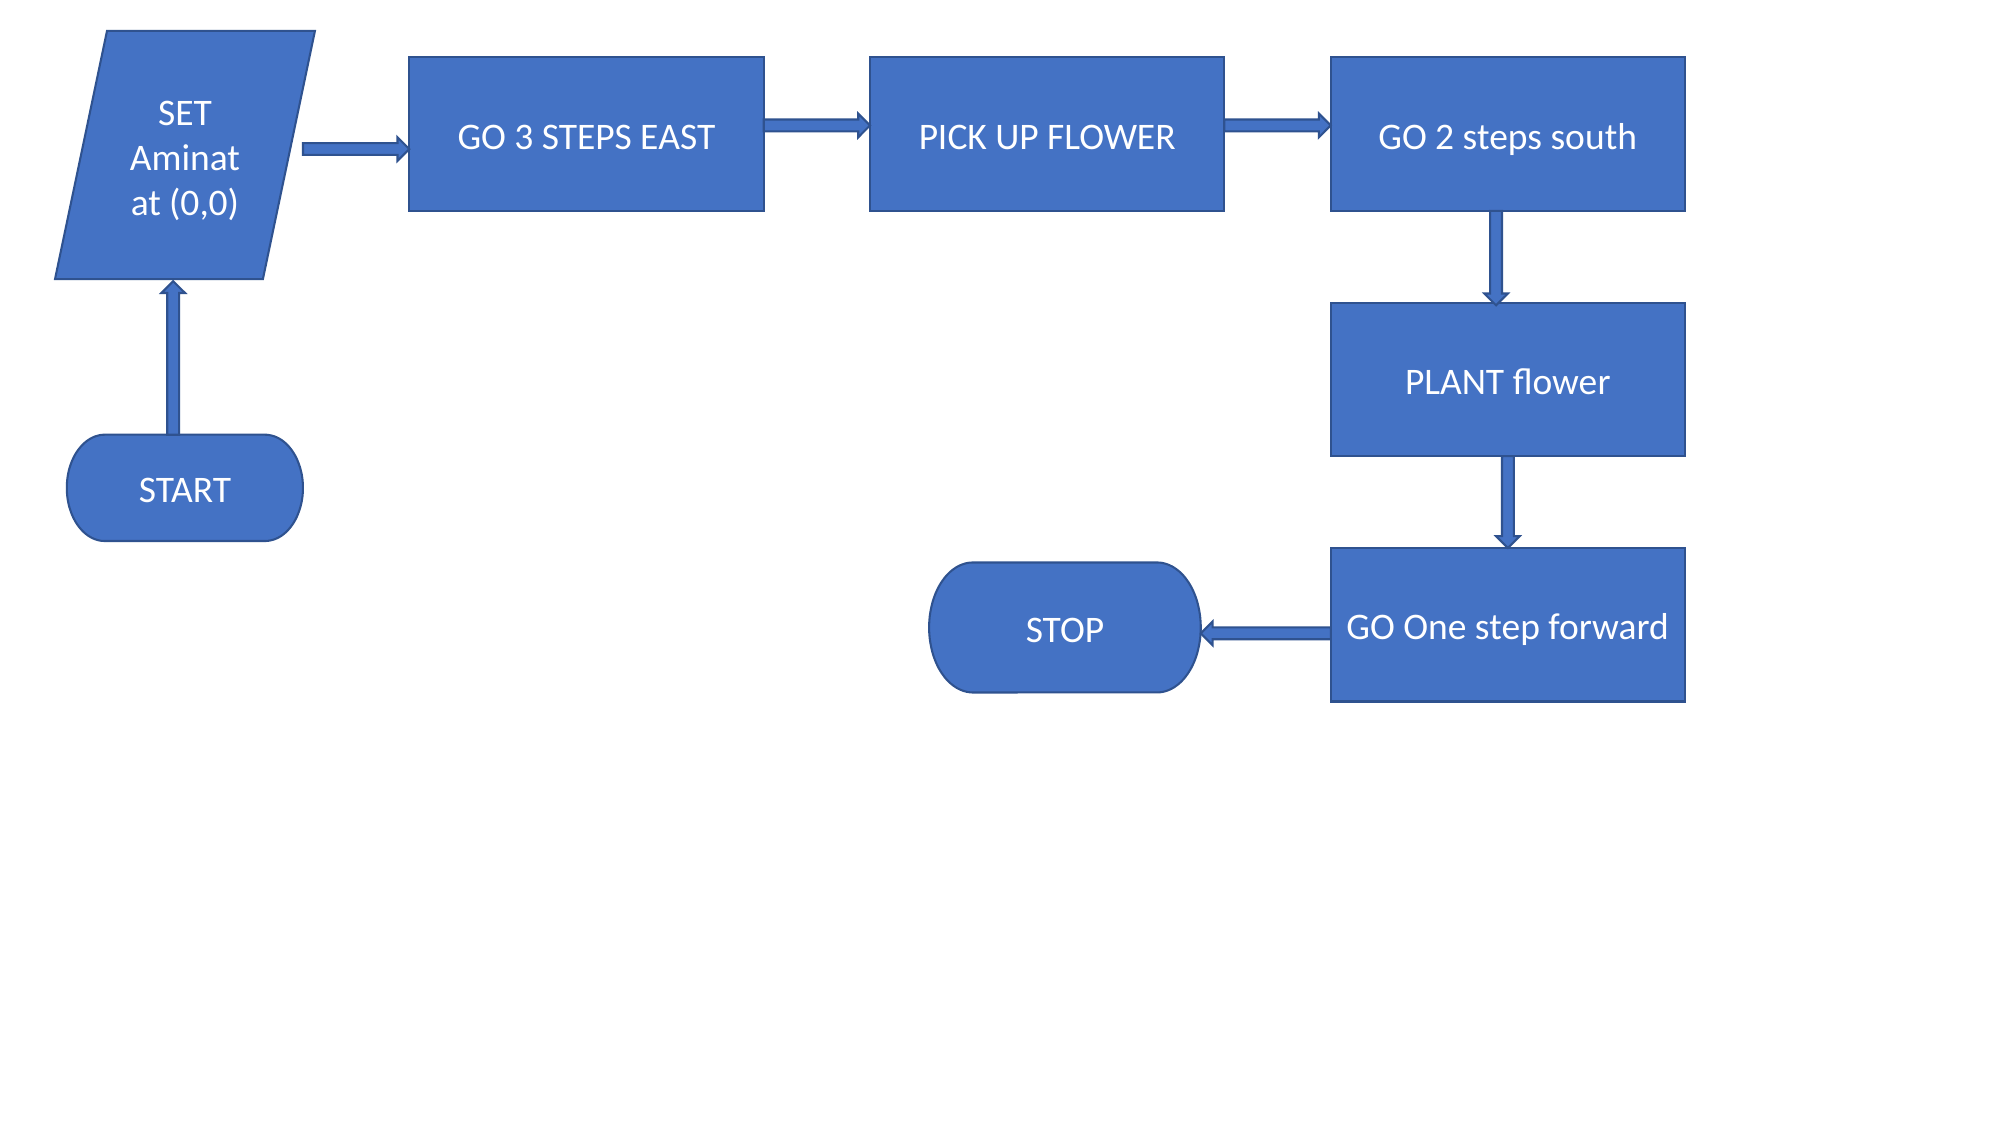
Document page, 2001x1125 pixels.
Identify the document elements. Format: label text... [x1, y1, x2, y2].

text_box SET Aminat at (0,0) [55, 30, 315, 280]
text_box [1496, 456, 1520, 549]
text_box [161, 281, 186, 435]
text_box [763, 113, 871, 138]
text_box GO 3 STEPS EAST [409, 57, 764, 211]
text_box PICK UP FLOWER [870, 57, 1224, 211]
text_box [1484, 210, 1508, 306]
text_box PLANT flower [1331, 303, 1685, 456]
text_box START [66, 434, 303, 542]
text_box [303, 137, 410, 161]
text_box GO 2 steps south [1331, 57, 1685, 211]
text_box [1224, 113, 1331, 138]
text_box [1200, 621, 1331, 646]
text_box GO One step forward [1331, 548, 1685, 702]
text_box STOP [929, 562, 1201, 693]
